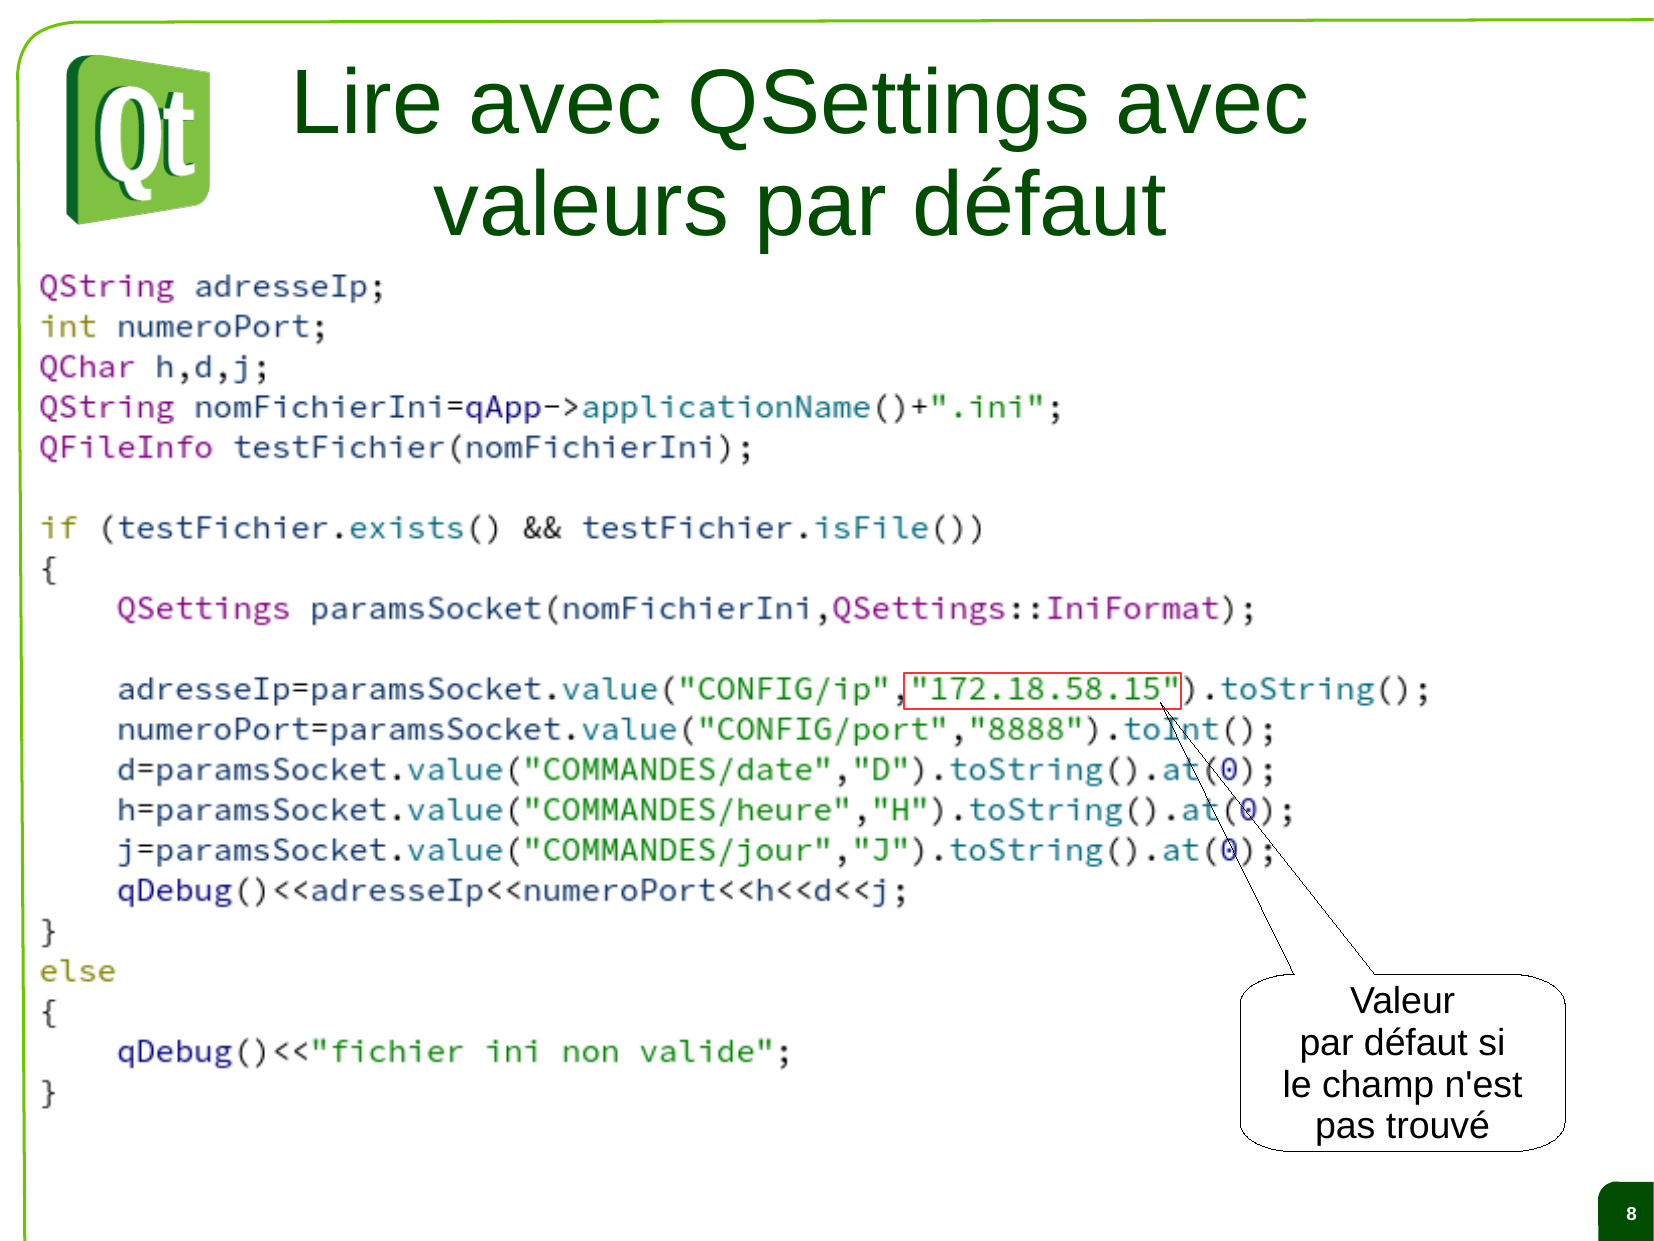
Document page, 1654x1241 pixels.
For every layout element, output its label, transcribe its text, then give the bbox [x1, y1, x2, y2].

text_box Valeur par défaut si le champ n'est pas trouvé [1160, 702, 1566, 1152]
picture [66, 55, 210, 225]
picture [905, 674, 1180, 708]
title Lire avec QSettings avec valeurs par défaut [263, 49, 1339, 257]
picture [29, 265, 1453, 1139]
